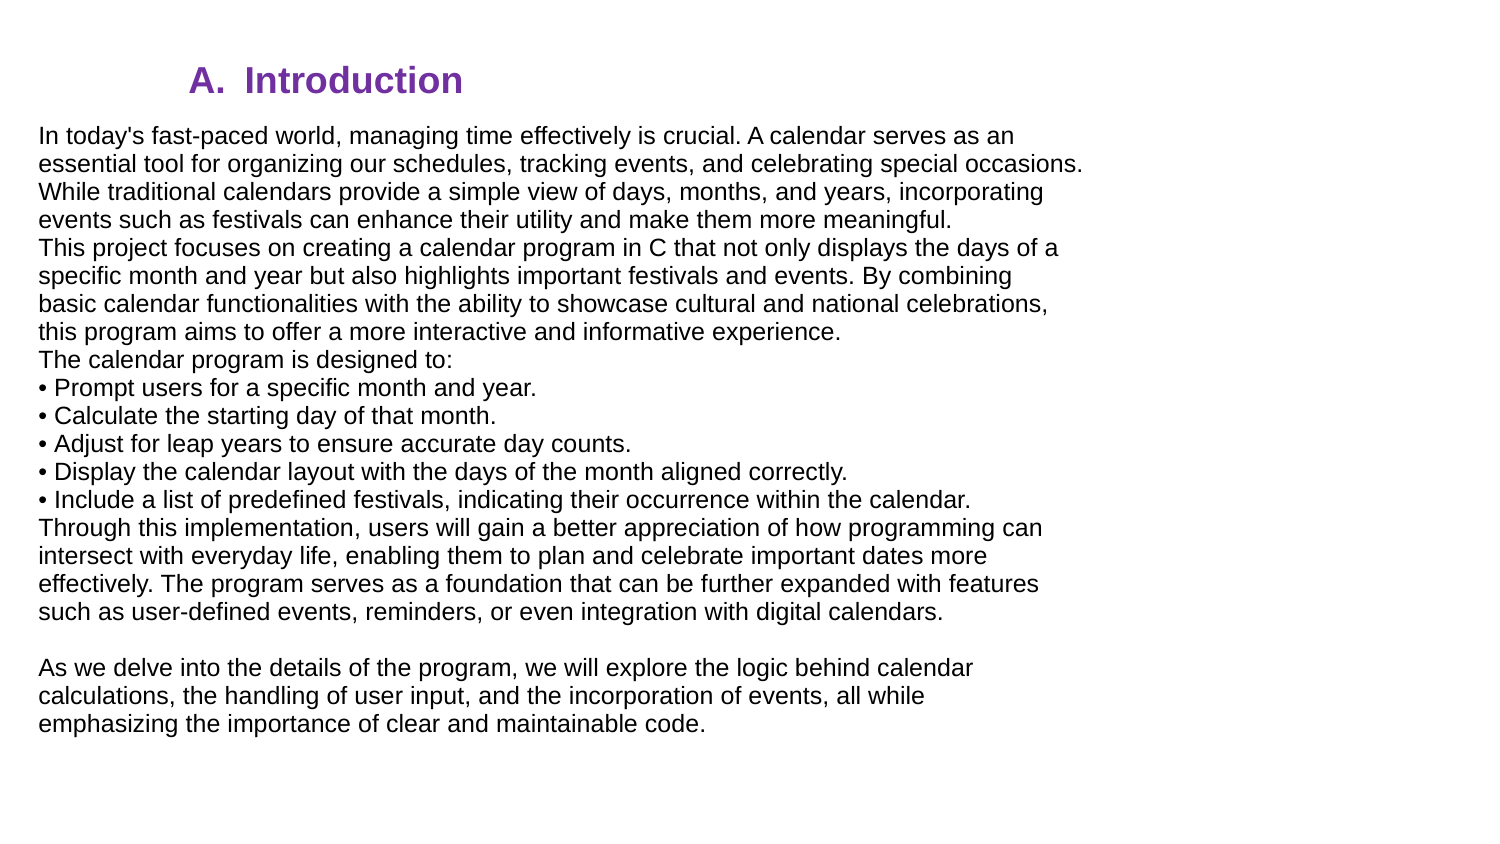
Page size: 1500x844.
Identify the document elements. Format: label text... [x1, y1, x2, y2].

text_box Introduction [177, 56, 1179, 114]
text_box In today's fast-paced world, managing time effectively is crucial. A calendar serves as an essential tool for organizing our schedules, tracking events, and celebrating special occasions. While traditional calendars provide a simple view of days, months, and years, incorporating events such as festivals can enhance their utility and make them more meaningful. This project focuses on creating a calendar program in C that not only displays the days of a specific month and year but also highlights important festivals and events. By combining basic calendar functionalities with the ability to showcase cultural and national celebrations, this program aims to offer a more interactive and informative experience. The calendar program is designed to: • Prompt users for a specific month and year. • Calculate the starting day of that month. • Adjust for leap years to ensure accurate day counts. • Display the calendar layout with the days of the month aligned correctly. • Include a list of predefined festivals, indicating their occurrence within the calendar. Through this implementation, users will gain a better appreciation of how programming can intersect with everyday life, enabling them to plan and celebrate important dates more effectively. The program serves as a foundation that can be further expanded with features such as user-defined events, reminders, or even integration with digital calendars. As we delve into the details of the program, we will explore the logic behind calendar calculations, the handling of user input, and the incorporation of events, all while emphasizing the importance of clear and maintainable code. [23, 114, 1500, 844]
